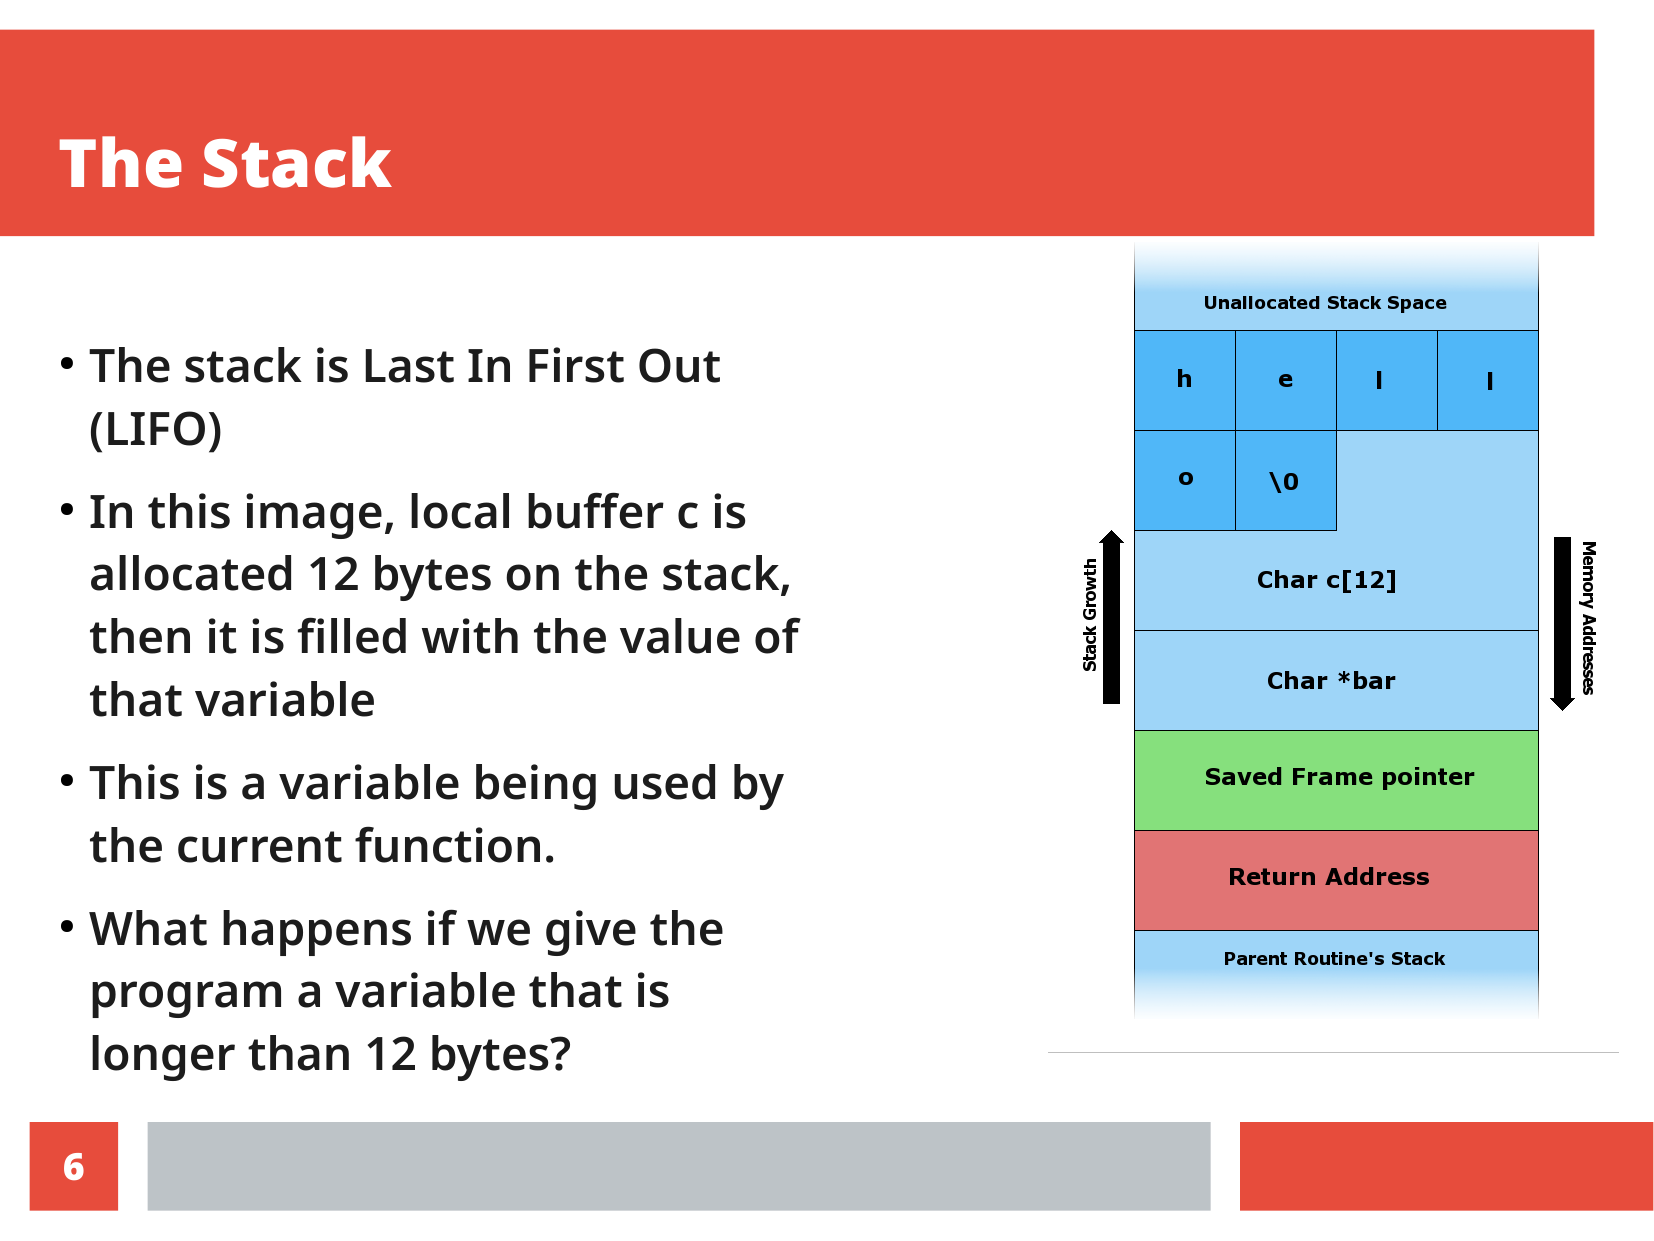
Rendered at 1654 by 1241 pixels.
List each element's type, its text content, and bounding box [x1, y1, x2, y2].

picture [1048, 238, 1619, 1053]
title The Stack [59, 59, 1595, 207]
list The stack is Last In First Out (LIFO) In this image, local buffer c is allocated 12 bytes on the stack, then it is filled with the value of that variable This is a variable being used by the current function. What happens if we give the program a variable that is longer than 12 bytes? [59, 324, 812, 1093]
